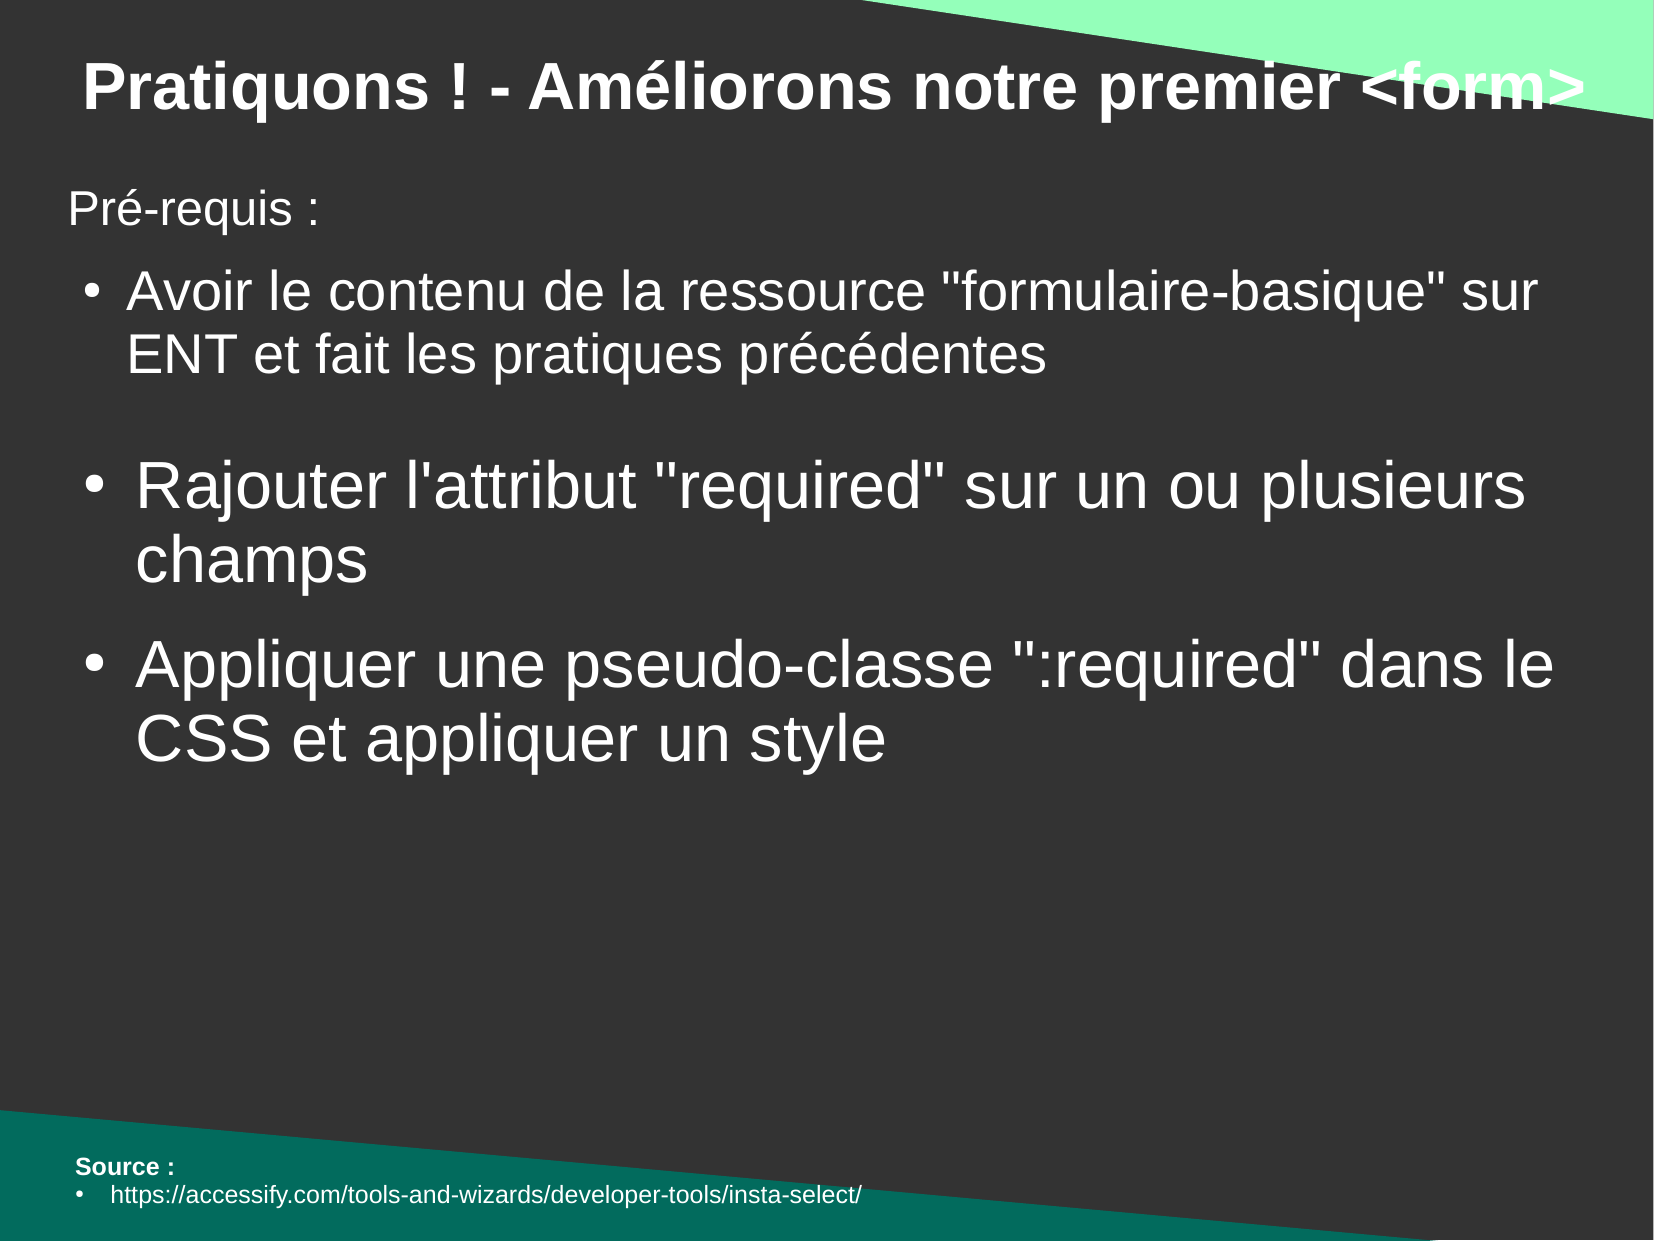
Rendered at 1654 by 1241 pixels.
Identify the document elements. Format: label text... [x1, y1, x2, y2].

text_box Source : https://accessify.com/tools-and-wizards/developer-tools/insta-select/ [60, 1145, 1546, 1217]
list Rajouter l'attribut "required" sur un ou plusieurs champs Appliquer une pseudo-classe ":required" dans le CSS et appliquer un style [64, 447, 1589, 780]
list Pré-requis : Avoir le contenu de la ressource "formulaire-basique" sur ENT et fait les pratiques précédentes [67, 180, 1607, 390]
title Pratiquons ! - Améliorons notre premier <form> [82, 49, 1654, 199]
text_box [861, 0, 1654, 49]
